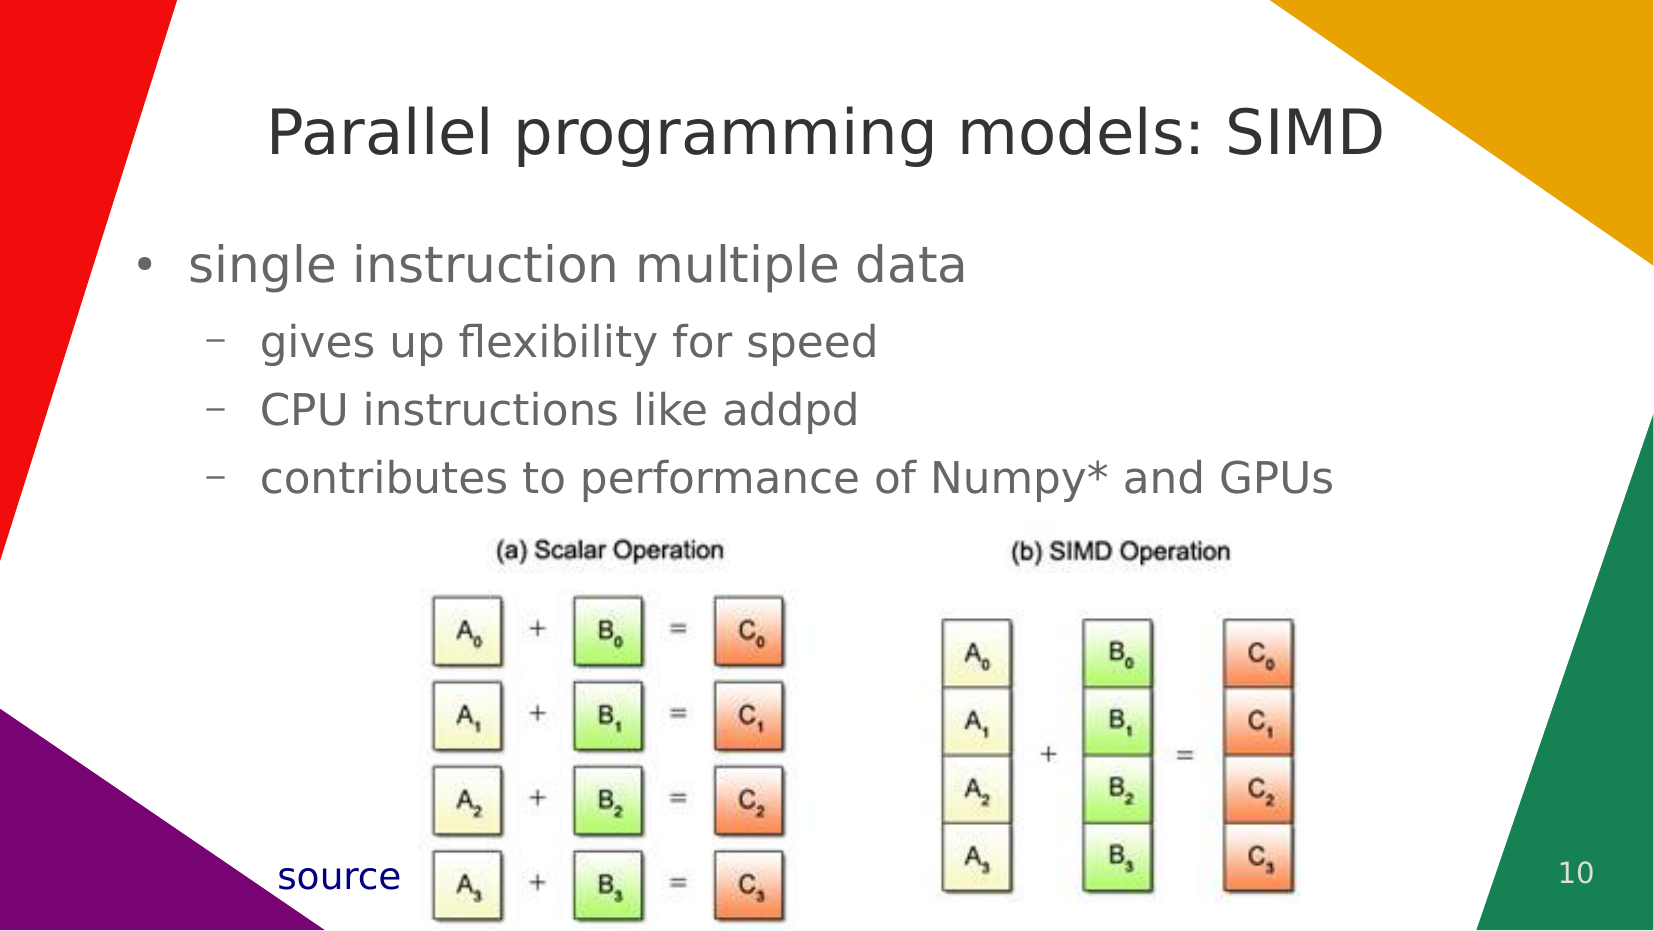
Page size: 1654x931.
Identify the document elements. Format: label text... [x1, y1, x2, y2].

title Parallel programming models: SIMD [118, 59, 1536, 207]
list single instruction multiple data gives up flexibility for speed CPU instructions like addpd contributes to performance of Numpy* and GPUs [118, 236, 1536, 827]
picture [401, 827, 1351, 931]
text_box source [262, 847, 445, 931]
